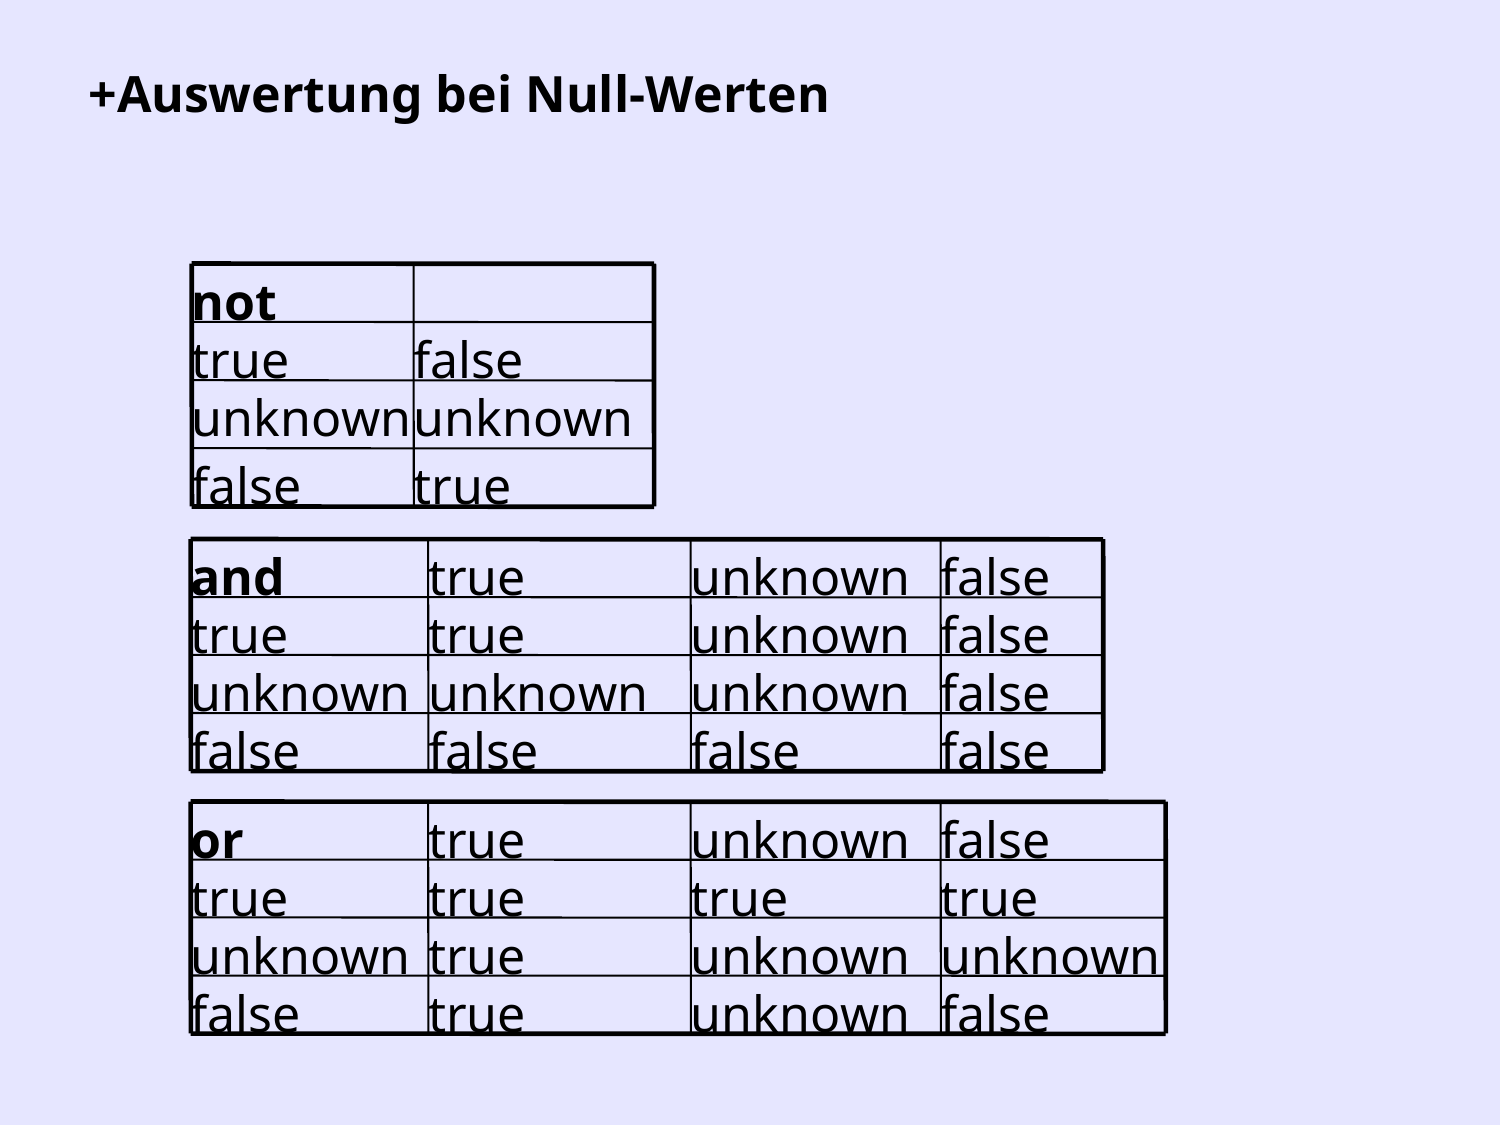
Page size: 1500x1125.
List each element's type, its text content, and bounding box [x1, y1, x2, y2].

text_box unknown [1011, 962, 1023, 974]
text_box false [194, 715, 427, 768]
text_box false [1029, 745, 1043, 753]
text_box false [964, 845, 977, 855]
text_box false [942, 805, 1163, 858]
text_box true [430, 599, 689, 654]
text_box true [194, 599, 427, 653]
text_box false [452, 756, 465, 766]
text_box false [942, 542, 1100, 596]
text_box false [1029, 1008, 1043, 1016]
text_box true [430, 542, 689, 596]
text_box true [194, 861, 427, 916]
text_box unknown [853, 836, 866, 858]
text_box unknown [888, 834, 902, 858]
text_box unknown [288, 950, 302, 974]
title +Auswertung bei Null-Werten [88, 29, 1364, 155]
text_box unknown [261, 962, 273, 974]
text_box unknown [692, 542, 939, 596]
text_box unknown [388, 950, 402, 974]
text_box false [279, 745, 293, 753]
text_box true [504, 834, 518, 842]
text_box true [195, 355, 203, 379]
text_box unknown [554, 687, 570, 708]
text_box false [1029, 834, 1043, 842]
text_box true [504, 1008, 518, 1016]
text_box false [942, 657, 1100, 712]
text_box false [964, 640, 977, 650]
text_box true [268, 354, 282, 362]
text_box not [195, 266, 412, 320]
text_box false [214, 756, 227, 766]
text_box true [490, 480, 504, 488]
text_box true [267, 892, 281, 900]
text_box unknown [1138, 950, 1152, 974]
text_box unknown [730, 1008, 744, 1031]
text_box unknown [194, 656, 427, 712]
text_box unknown [817, 834, 833, 855]
text_box unknown [195, 382, 412, 447]
text_box unknown [730, 834, 744, 858]
text_box false [195, 450, 412, 504]
text_box unknown [853, 952, 866, 974]
text_box true [415, 481, 421, 504]
text_box unknown [730, 950, 744, 974]
text_box true [430, 977, 689, 1031]
text_box false [214, 1019, 227, 1029]
text_box unknown [888, 1008, 902, 1031]
text_box unknown [817, 687, 833, 708]
text_box true [504, 950, 518, 958]
text_box unknown [1038, 950, 1052, 974]
text_box false [194, 977, 427, 1031]
text_box true [430, 630, 436, 653]
text_box false [942, 977, 1163, 1031]
text_box true [767, 892, 781, 900]
text_box unknown [1067, 950, 1083, 971]
text_box unknown [853, 1010, 866, 1031]
text_box unknown [692, 977, 939, 1031]
text_box false [215, 491, 228, 501]
text_box and [263, 573, 274, 589]
text_box true [504, 892, 518, 900]
text_box unknown [317, 950, 333, 971]
text_box not [234, 298, 245, 314]
text_box true [692, 893, 698, 916]
text_box unknown [980, 950, 994, 974]
text_box unknown [692, 805, 939, 858]
text_box unknown [761, 962, 773, 974]
text_box false [942, 715, 1101, 769]
text_box true [415, 450, 651, 504]
text_box unknown [761, 846, 773, 858]
text_box unknown [1103, 952, 1116, 974]
text_box false [437, 365, 450, 375]
text_box false [942, 599, 1100, 654]
text_box unknown [353, 952, 366, 974]
text_box true [430, 861, 689, 916]
text_box false [964, 698, 977, 708]
text_box true [430, 951, 436, 974]
text_box false [502, 354, 516, 362]
text_box true [430, 919, 689, 974]
text_box unknown [788, 1008, 802, 1031]
text_box not [202, 298, 213, 320]
text_box unknown [817, 629, 833, 650]
text_box true [430, 893, 436, 916]
text_box unknown [692, 599, 939, 654]
text_box false [964, 582, 977, 592]
text_box false [517, 745, 531, 753]
text_box or [200, 836, 211, 852]
text_box unknown [230, 950, 244, 974]
text_box true [692, 861, 939, 916]
text_box false [714, 756, 727, 766]
text_box true [1017, 892, 1031, 900]
text_box false [1029, 571, 1043, 579]
text_box unknown [430, 657, 689, 712]
text_box true [430, 572, 440, 596]
text_box true [430, 1009, 435, 1031]
text_box unknown [817, 1008, 833, 1029]
text_box false [279, 1008, 293, 1016]
text_box false [430, 715, 689, 768]
text_box true [504, 629, 518, 637]
text_box true [942, 861, 1163, 916]
text_box false [280, 480, 294, 488]
text_box unknown [788, 950, 802, 974]
text_box unknown [415, 382, 651, 447]
text_box unknown [817, 950, 833, 971]
text_box false [779, 745, 793, 753]
text_box unknown [888, 950, 902, 974]
text_box true [267, 629, 281, 637]
text_box unknown [692, 919, 939, 974]
text_box false [1029, 629, 1043, 637]
text_box false [415, 324, 651, 379]
text_box true [430, 835, 436, 858]
text_box and [200, 582, 209, 590]
text_box unknown [317, 687, 333, 708]
text_box true [942, 893, 948, 916]
text_box unknown [194, 919, 427, 974]
text_box true [504, 571, 518, 579]
text_box false [964, 1019, 977, 1029]
text_box false [964, 756, 977, 766]
text_box false [1029, 687, 1043, 695]
text_box true [430, 804, 689, 858]
text_box or [193, 804, 427, 858]
text_box unknown [692, 657, 939, 712]
text_box and [193, 542, 427, 596]
text_box unknown [788, 834, 802, 858]
text_box false [692, 715, 939, 768]
text_box unknown [942, 919, 1163, 974]
text_box unknown [817, 571, 833, 592]
text_box true [195, 323, 412, 379]
